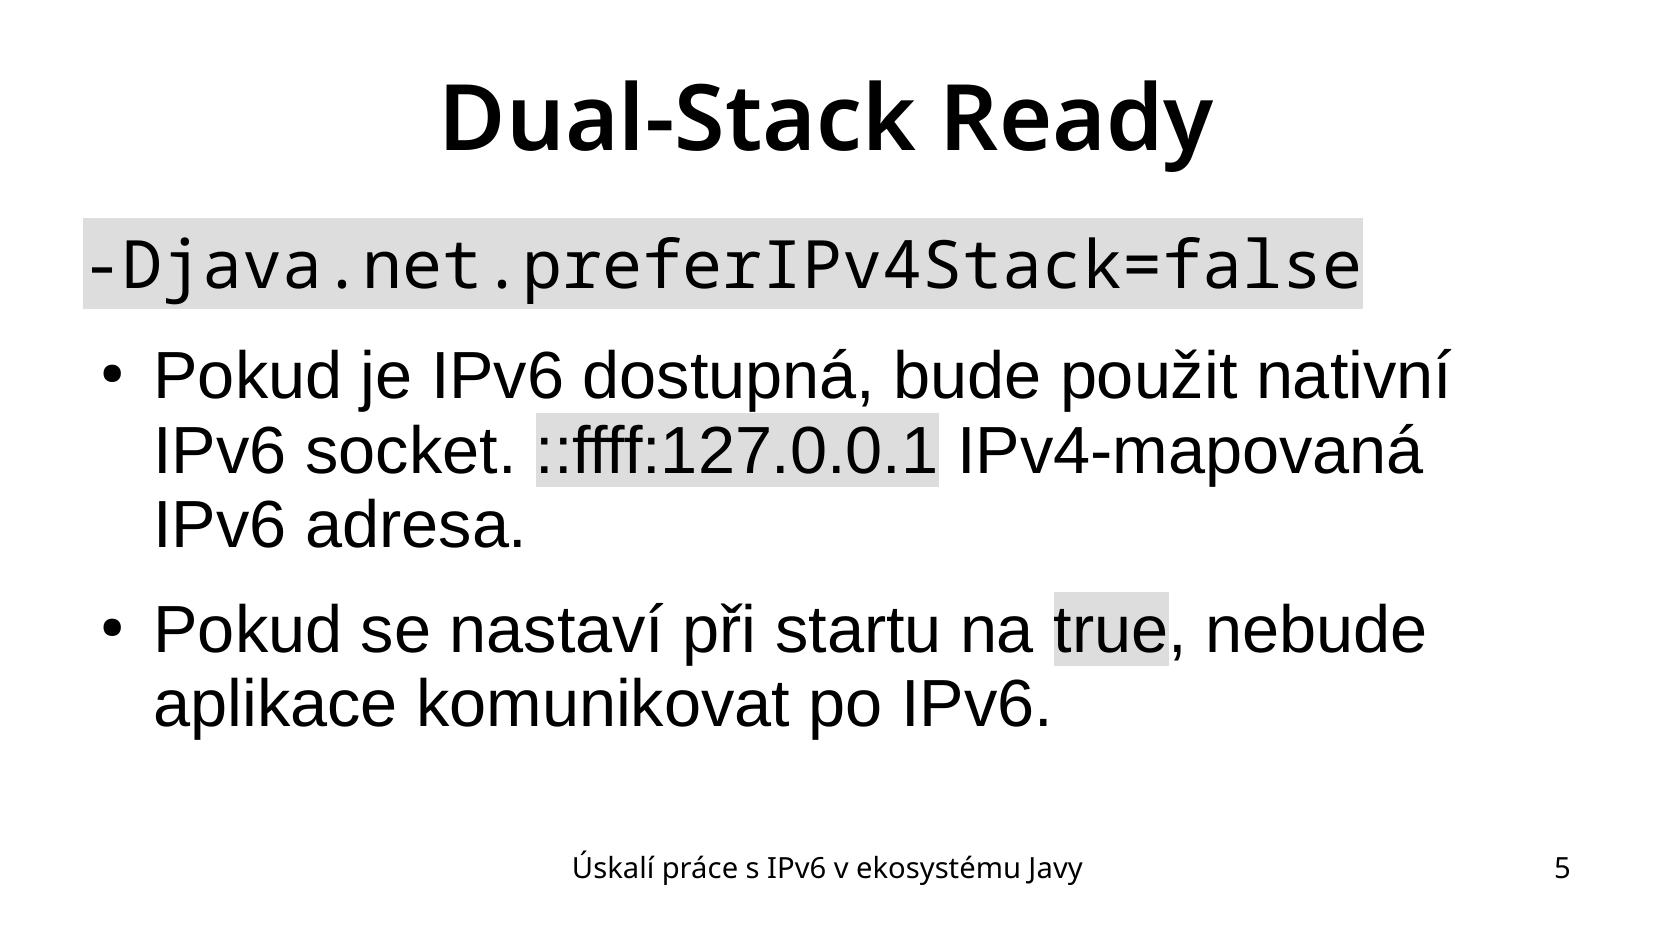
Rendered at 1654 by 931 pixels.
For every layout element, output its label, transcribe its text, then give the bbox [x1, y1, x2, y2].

title Dual-Stack Ready [82, 37, 1571, 193]
list -Djava.net.preferIPv4Stack=false Pokud je IPv6 dostupná, bude použit nativní IPv6 socket. ::ffff:127.0.0.1 IPv4-mapovaná IPv6 adresa. Pokud se nastaví při startu na true, nebude aplikace komunikovat po IPv6. [82, 217, 1571, 826]
